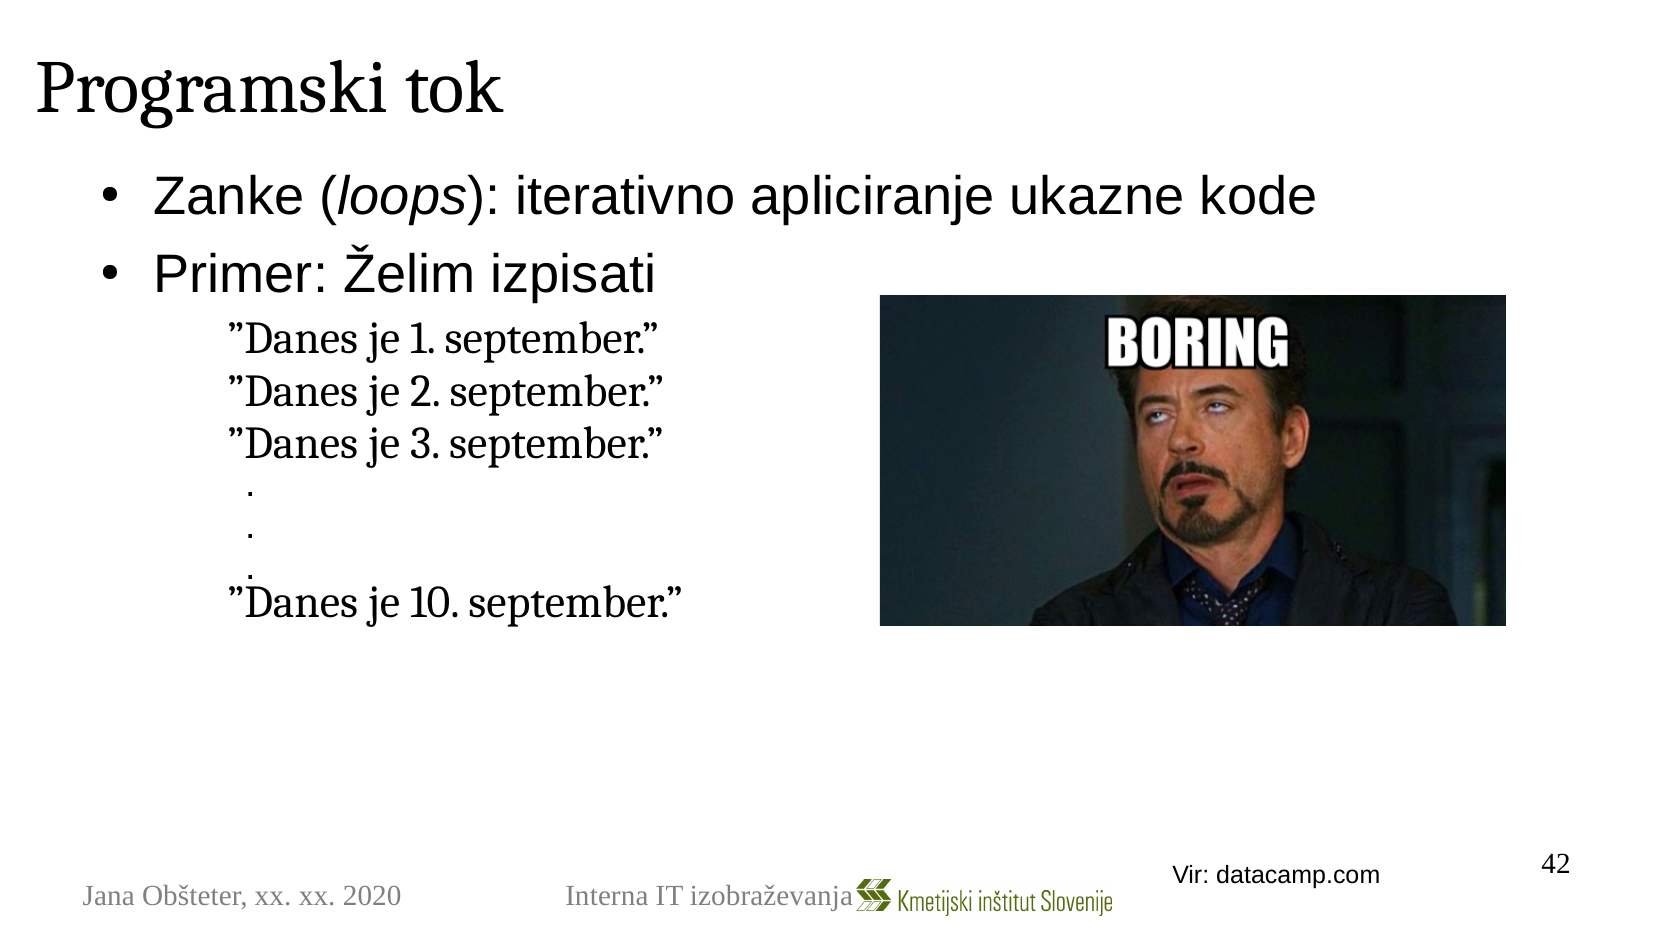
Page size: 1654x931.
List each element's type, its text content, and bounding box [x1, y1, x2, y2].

picture [879, 295, 1506, 626]
title Programski tok [35, 21, 1524, 154]
text_box . . . [230, 454, 313, 596]
list Zanke (loops): iterativno apliciranje ukazne kode Primer: Želim izpisati ”Danes je 1. september.” ”Danes je 2. september.” ”Danes je 3. september.” ”Danes je 10. september.” [82, 165, 1642, 827]
picture [856, 879, 1112, 916]
text_box Vir: datacamp.com [1157, 853, 1430, 897]
